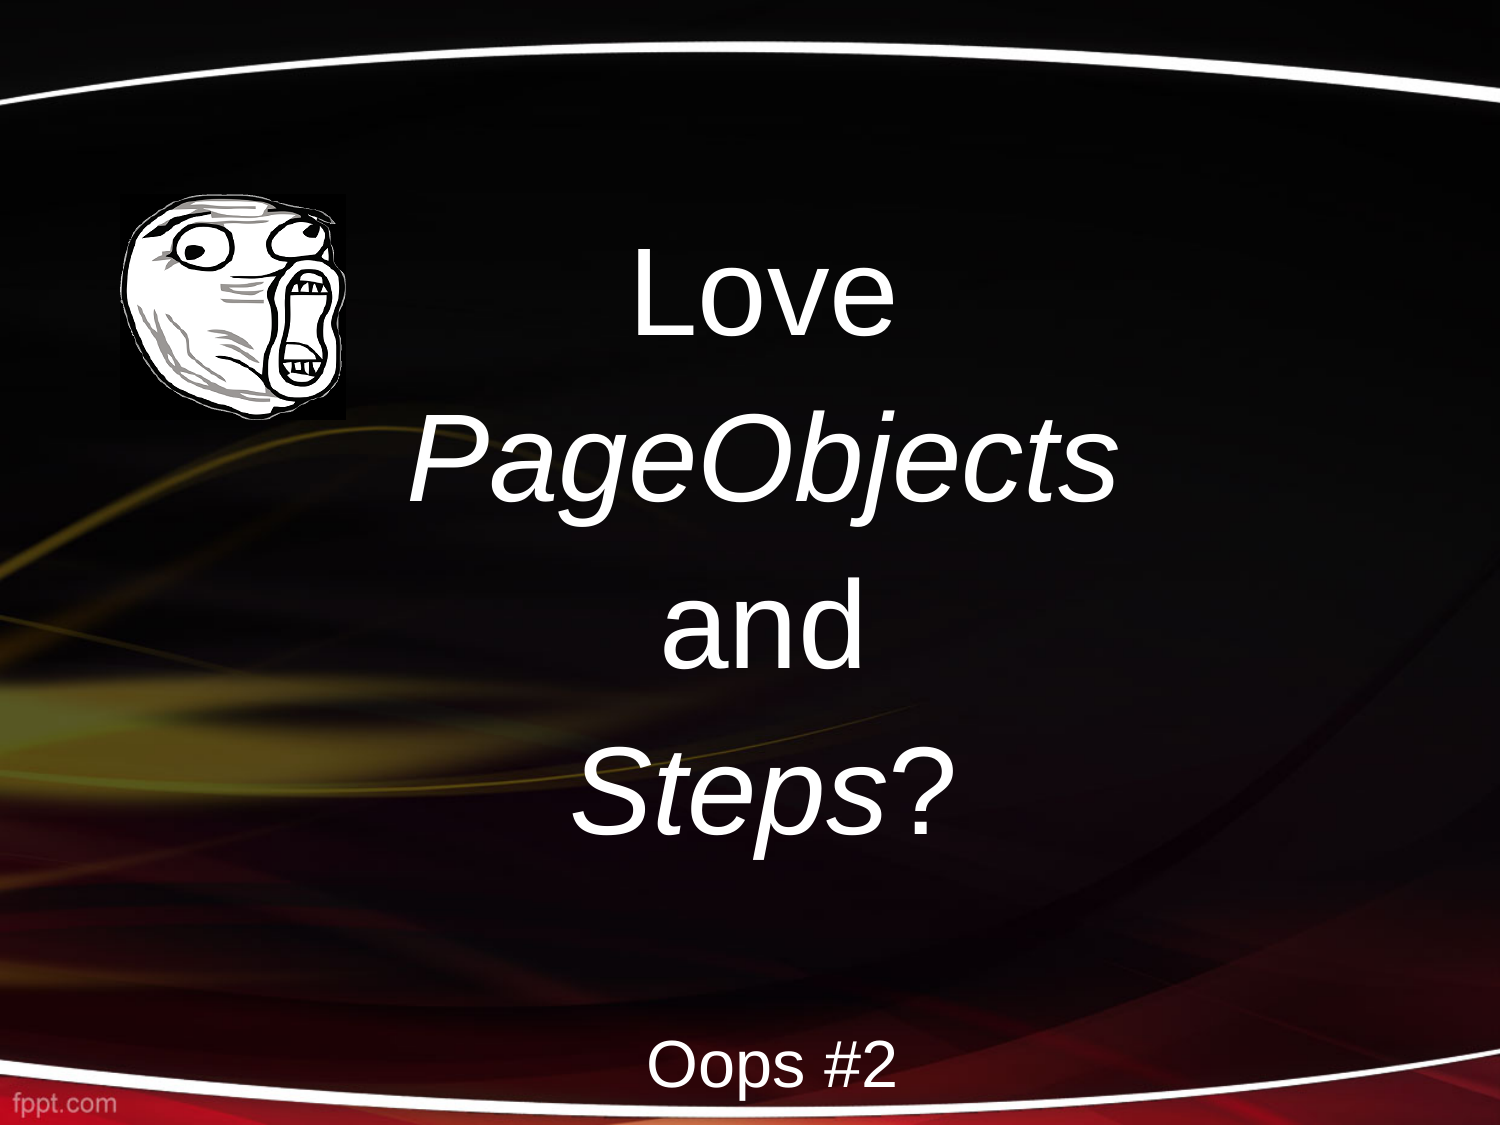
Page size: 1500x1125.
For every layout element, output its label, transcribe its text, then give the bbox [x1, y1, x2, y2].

picture [0, 0, 1500, 1125]
list Love PageObjects and Steps? [334, 202, 1137, 868]
title Oops #2 [450, 967, 1096, 1125]
